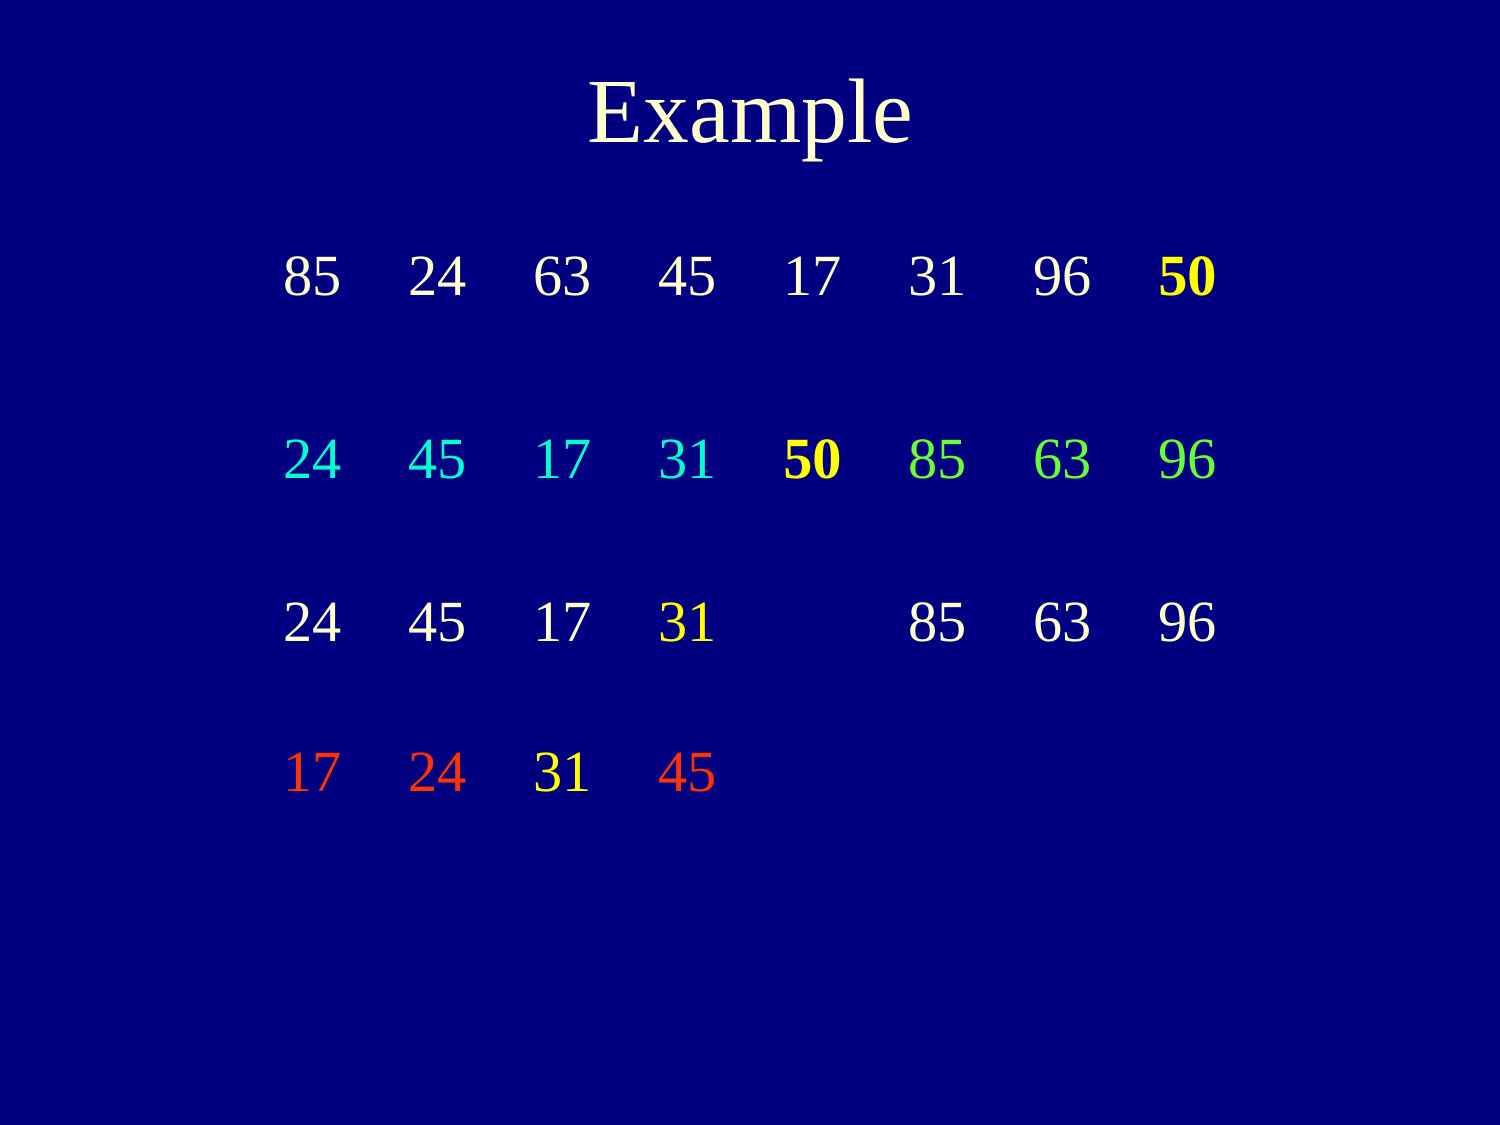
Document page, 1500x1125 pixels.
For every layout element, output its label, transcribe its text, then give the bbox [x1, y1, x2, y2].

table_header 45 [625, 229, 750, 325]
table_header 85 [875, 575, 1000, 675]
table_header 24 [375, 725, 500, 825]
title Example [22, 43, 1480, 169]
table_header 17 [500, 413, 625, 512]
table_header 17 [250, 725, 375, 825]
table_header 45 [375, 575, 500, 675]
table_header 45 [625, 725, 750, 825]
table_header 17 [500, 575, 625, 675]
table_header 31 [625, 413, 750, 512]
table_header 63 [1000, 413, 1125, 512]
table_header 31 [625, 575, 750, 675]
table_header 24 [250, 575, 375, 675]
table_header 63 [1000, 575, 1125, 675]
table_header 96 [1125, 413, 1250, 512]
table_header 24 [375, 229, 500, 325]
table_header 85 [875, 413, 1000, 512]
table_header 31 [875, 229, 1000, 325]
table_header 63 [500, 229, 625, 325]
table_header 85 [250, 229, 375, 325]
table_header 17 [750, 229, 875, 325]
table_header 96 [1000, 229, 1125, 325]
table_header 50 [1125, 229, 1250, 325]
table_header 96 [1125, 575, 1250, 675]
table_header 31 [500, 725, 625, 825]
table_header 24 [250, 413, 375, 512]
table_header 45 [375, 413, 500, 512]
table_header 50 [750, 413, 875, 512]
